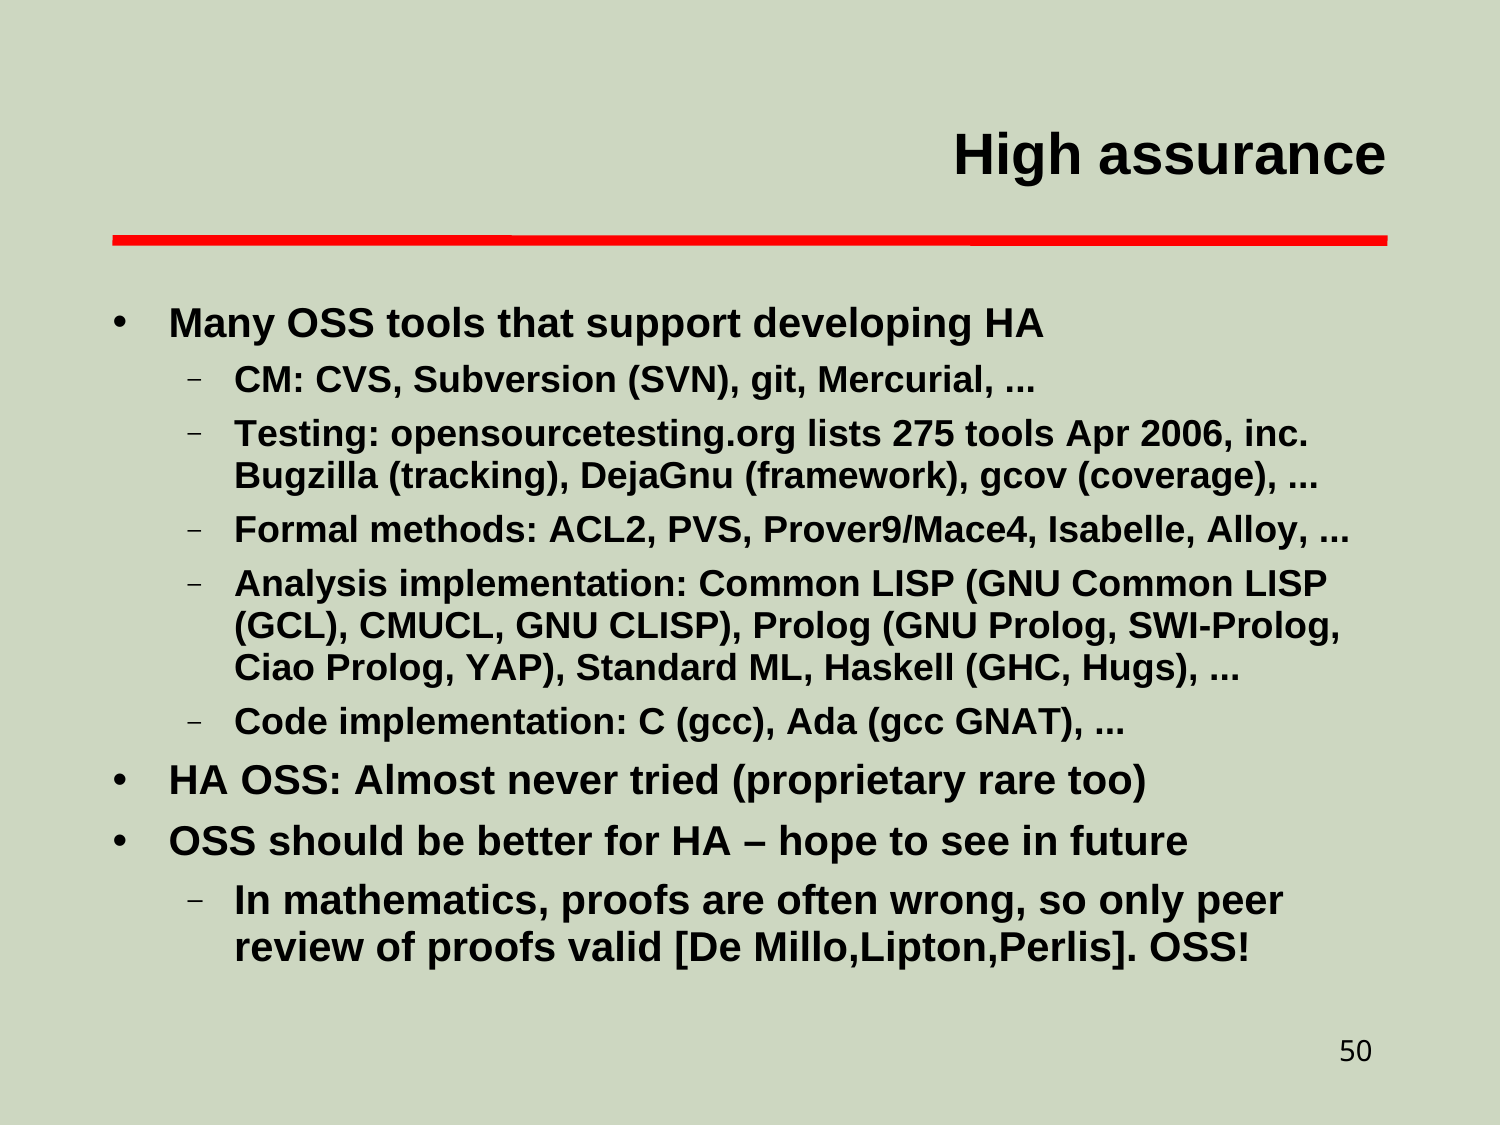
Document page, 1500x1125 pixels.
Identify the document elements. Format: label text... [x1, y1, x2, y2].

title High assurance [337, 85, 1388, 224]
list Many OSS tools that support developing HA CM: CVS, Subversion (SVN), git, Mercurial, ... Testing: opensourcetesting.org lists 275 tools Apr 2006, inc. Bugzilla (tracking), DejaGnu (framework), gcov (coverage), ... Formal methods: ACL2, PVS, Prover9/Mace4, Isabelle, Alloy, ... Analysis implementation: Common LISP (GNU Common LISP (GCL), CMUCL, GNU CLISP), Prolog (GNU Prolog, SWI-Prolog, Ciao Prolog, YAP), Standard ML, Haskell (GHC, Hugs), ... Code implementation: C (gcc), Ada (gcc GNAT), ... HA OSS: Almost never tried (proprietary rare too) OSS should be better for HA – hope to see in future In mathematics, proofs are often wrong, so only peer review of proofs valid [De Millo,Lipton,Perlis]. OSS! [112, 299, 1388, 1111]
